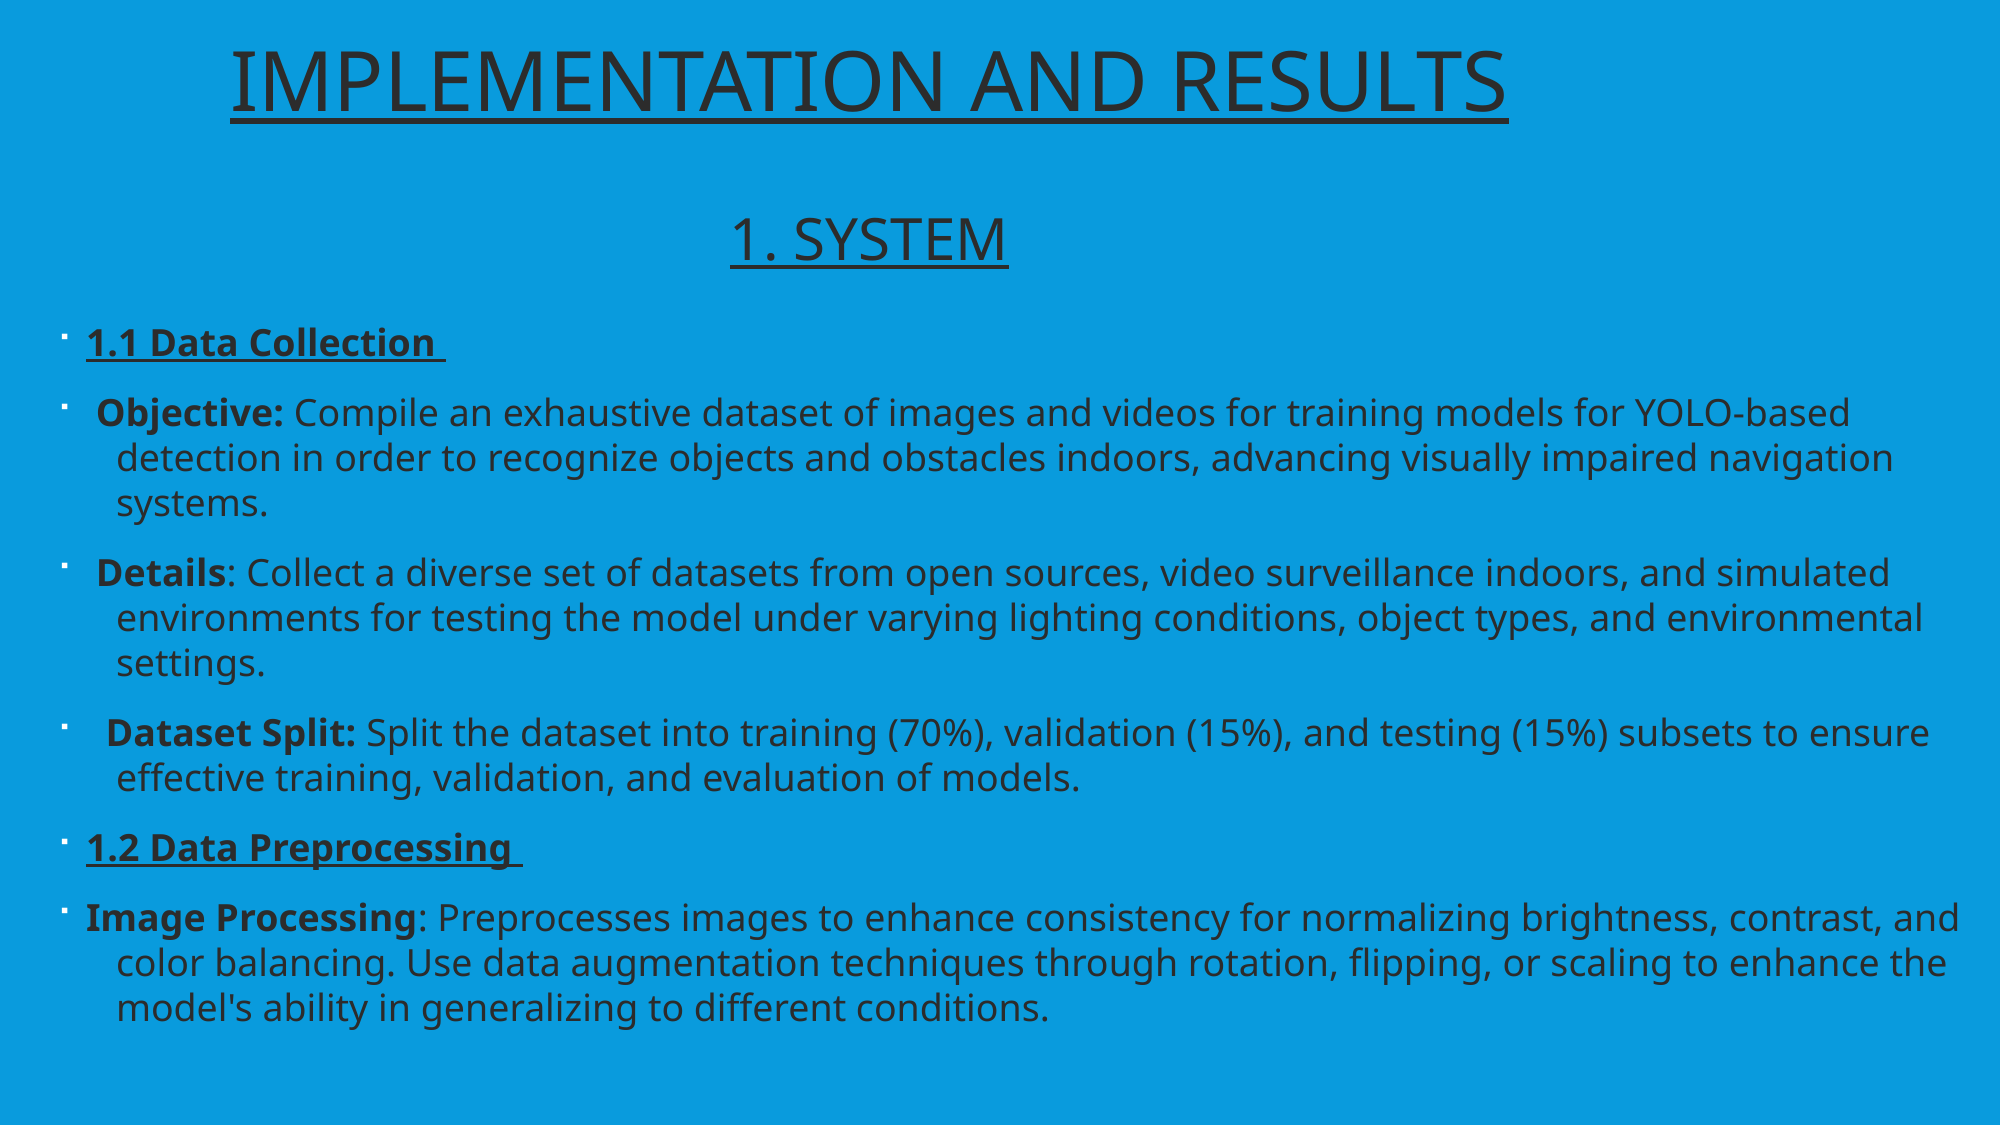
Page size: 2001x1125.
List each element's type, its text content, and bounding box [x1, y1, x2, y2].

list 1.1 Data Collection Objective: Compile an exhaustive dataset of images and videos for training models for YOLO-based detection in order to recognize objects and obstacles indoors, advancing visually impaired navigation systems. Details: Collect a diverse set of datasets from open sources, video surveillance indoors, and simulated environments for testing the model under varying lighting conditions, object types, and environmental settings. Dataset Split: Split the dataset into training (70%), validation (15%), and testing (15%) subsets to ensure effective training, validation, and evaluation of models. 1.2 Data Preprocessing Image Processing: Preprocesses images to enhance consistency for normalizing brightness, contrast, and color balancing. Use data augmentation techniques through rotation, flipping, or scaling to enhance the model's ability in generalizing to different conditions. [41, 311, 1983, 1096]
title Implementation and results 1. system [41, 34, 1698, 282]
